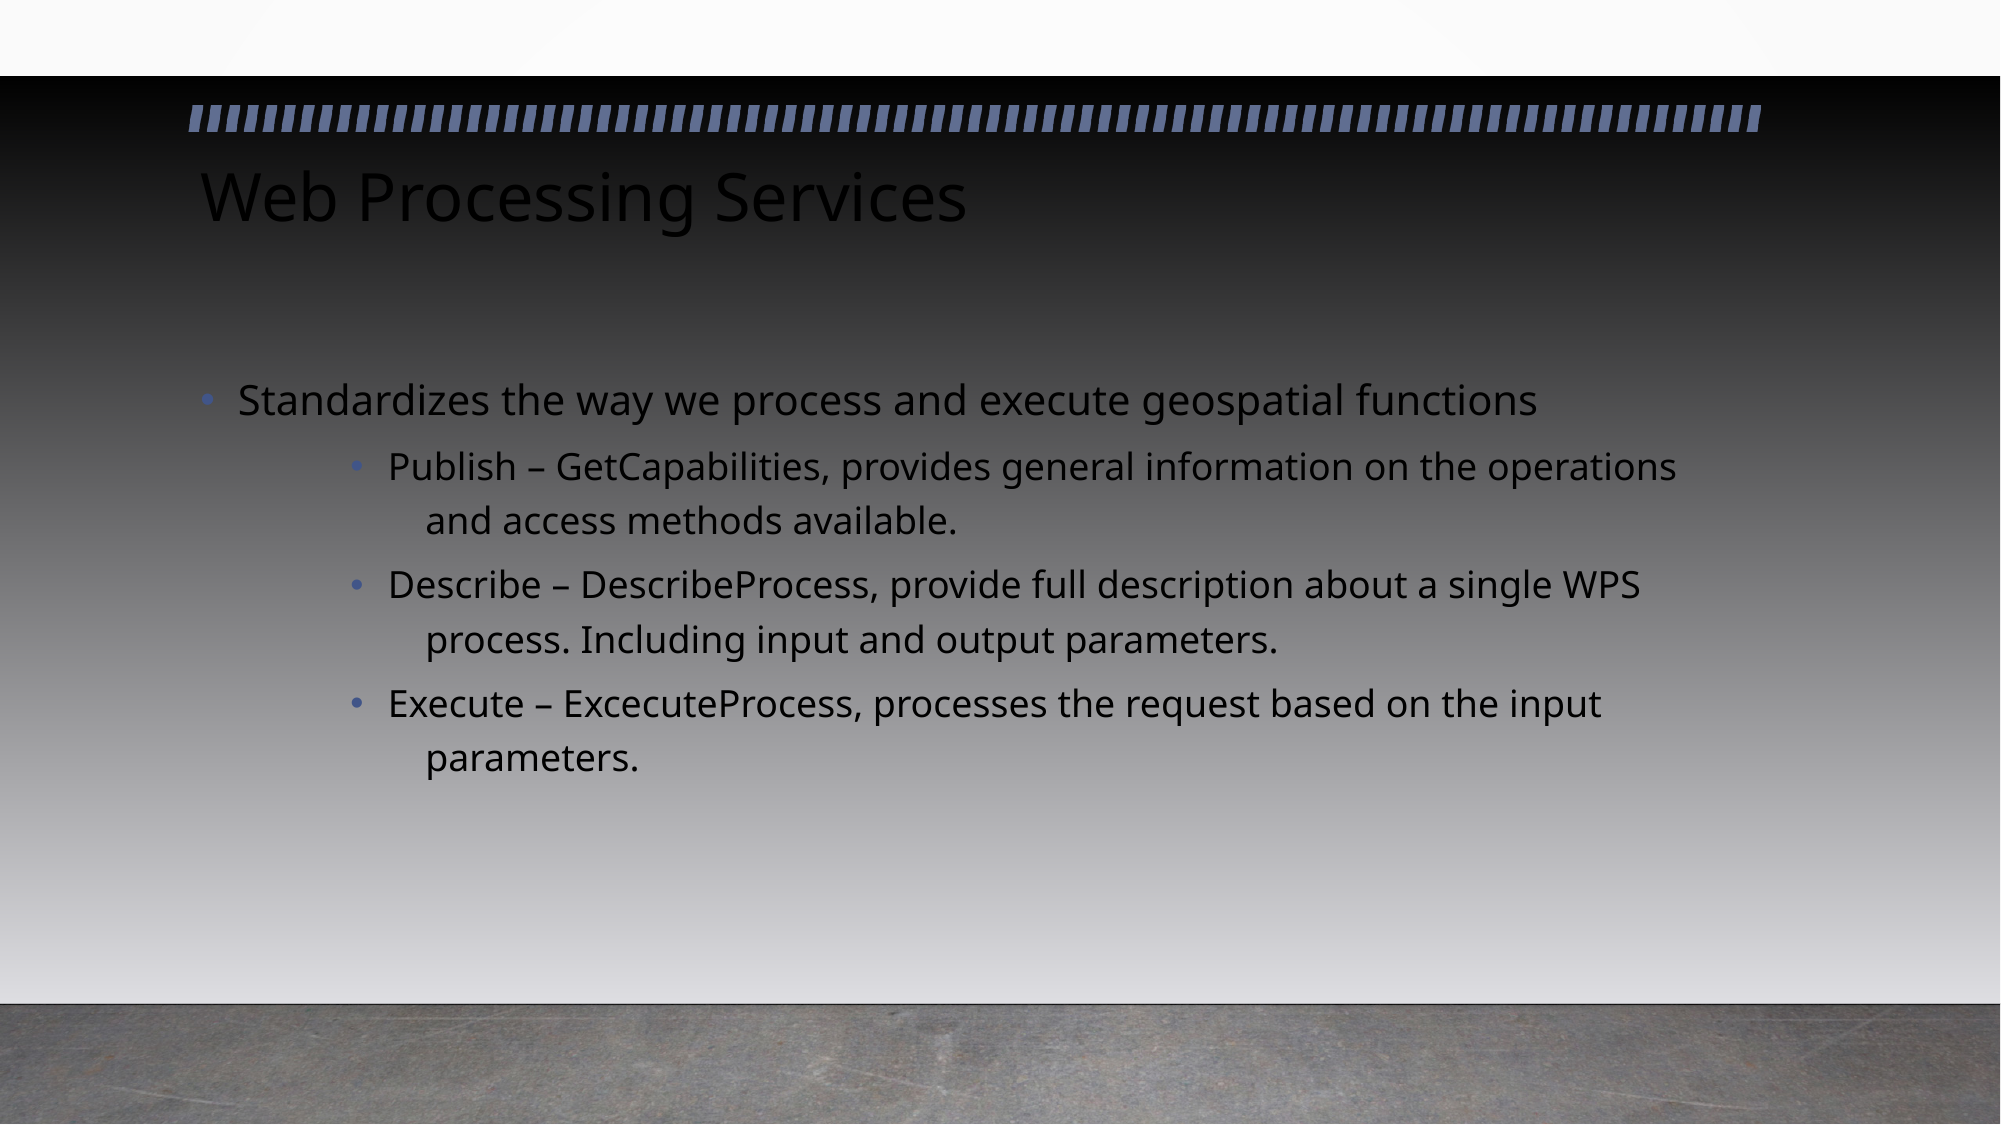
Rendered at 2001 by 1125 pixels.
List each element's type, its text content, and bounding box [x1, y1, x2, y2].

list Standardizes the way we process and execute geospatial functions Publish – GetCapabilities, provides general information on the operations and access methods available. Describe – DescribeProcess, provide full description about a single WPS process. Including input and output parameters. Execute – ExcecuteProcess, processes the request based on the input parameters. [185, 356, 1761, 897]
title Web Processing Services [185, 156, 1761, 329]
